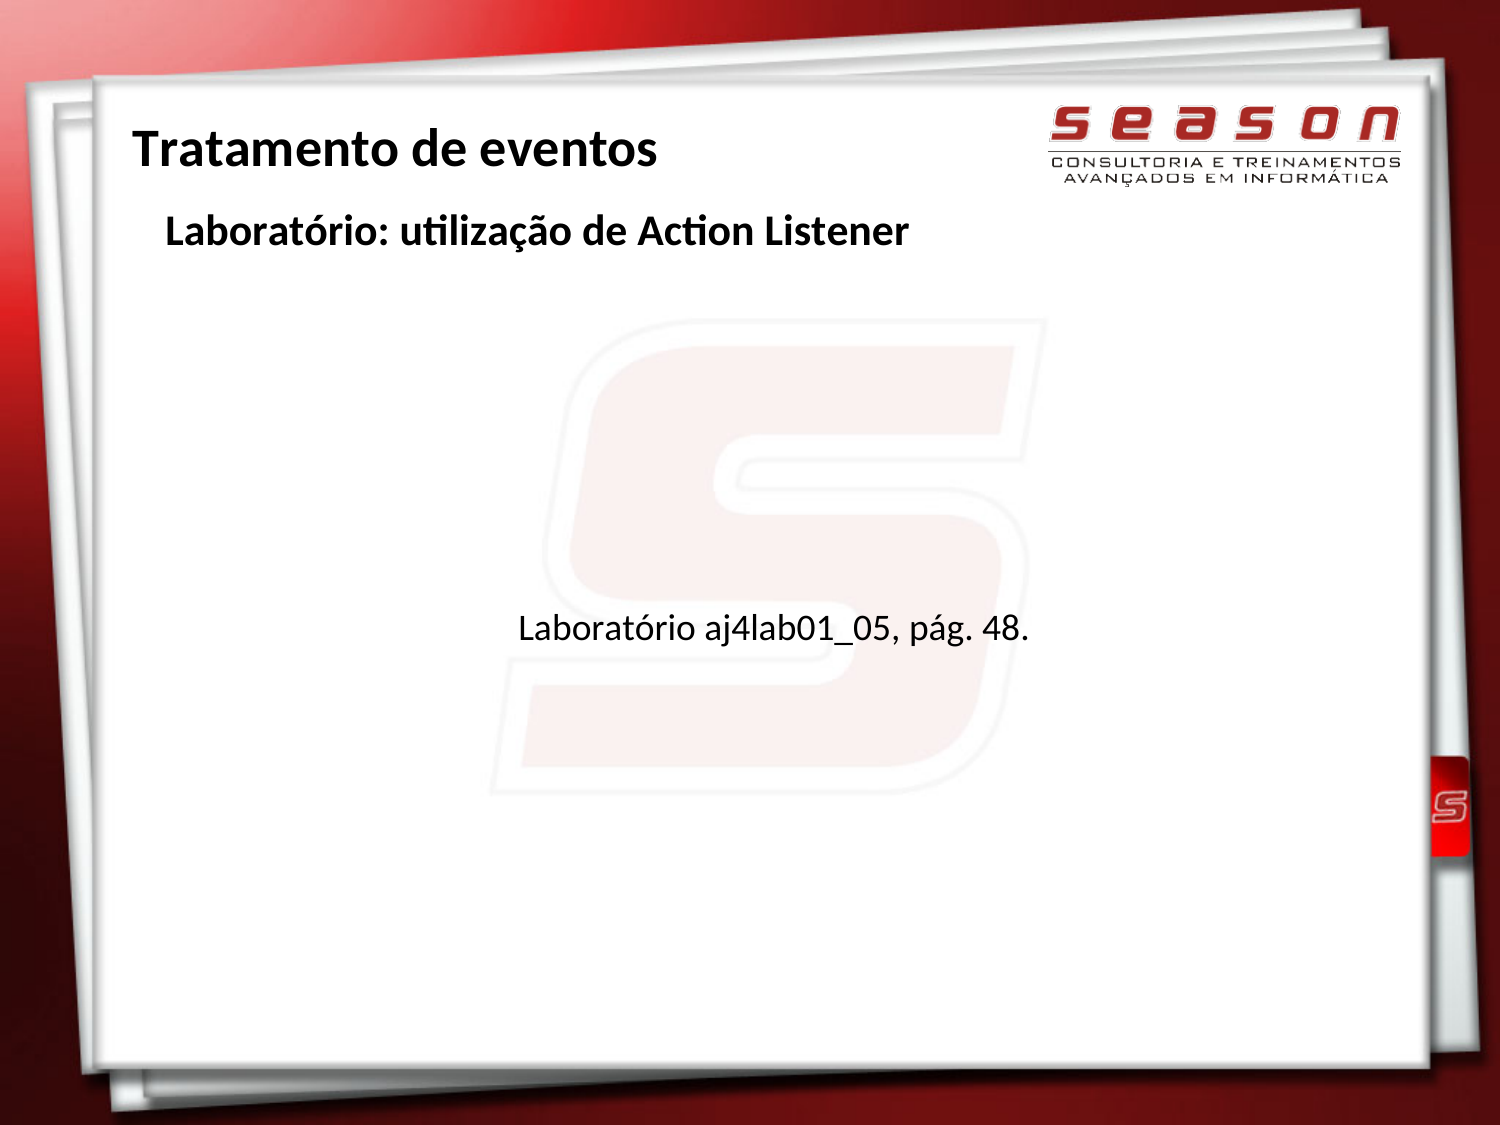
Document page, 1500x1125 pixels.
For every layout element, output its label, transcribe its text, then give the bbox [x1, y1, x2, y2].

picture [0, 0, 1500, 1125]
text_box Laboratório: utilização de Action Listener [165, 201, 1240, 255]
text_box Laboratório aj4lab01_05, pág. 48. [207, 357, 1328, 894]
title Tratamento de eventos [118, 33, 1394, 257]
